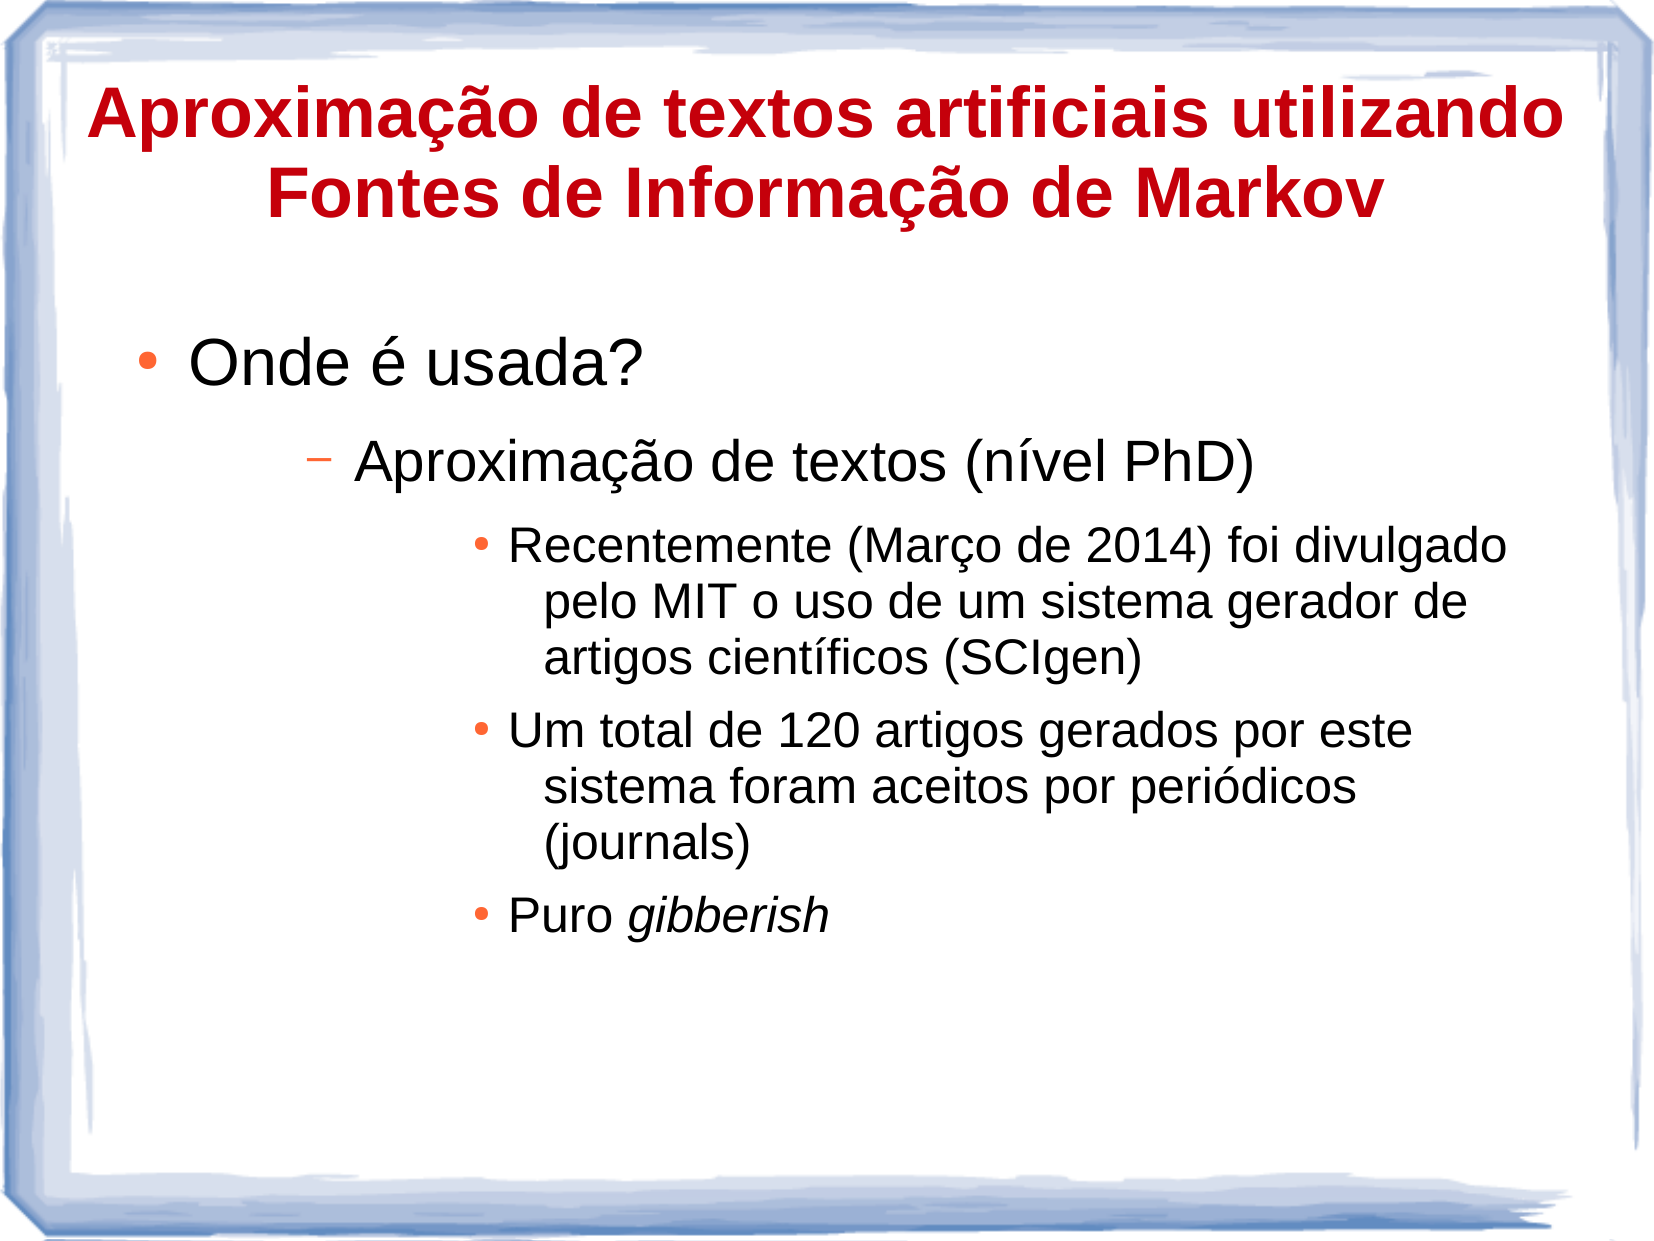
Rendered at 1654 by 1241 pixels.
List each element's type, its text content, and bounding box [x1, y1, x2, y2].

picture [0, 0, 1654, 1241]
title Aproximação de textos artificiais utilizando Fontes de Informação de Markov [82, 49, 1571, 257]
list Onde é usada? Aproximação de textos (nível PhD) Recentemente (Março de 2014) foi divulgado pelo MIT o uso de um sistema gerador de artigos científicos (SCIgen) Um total de 120 artigos gerados por este sistema foram aceitos por periódicos (journals) Puro gibberish [118, 324, 1571, 1045]
